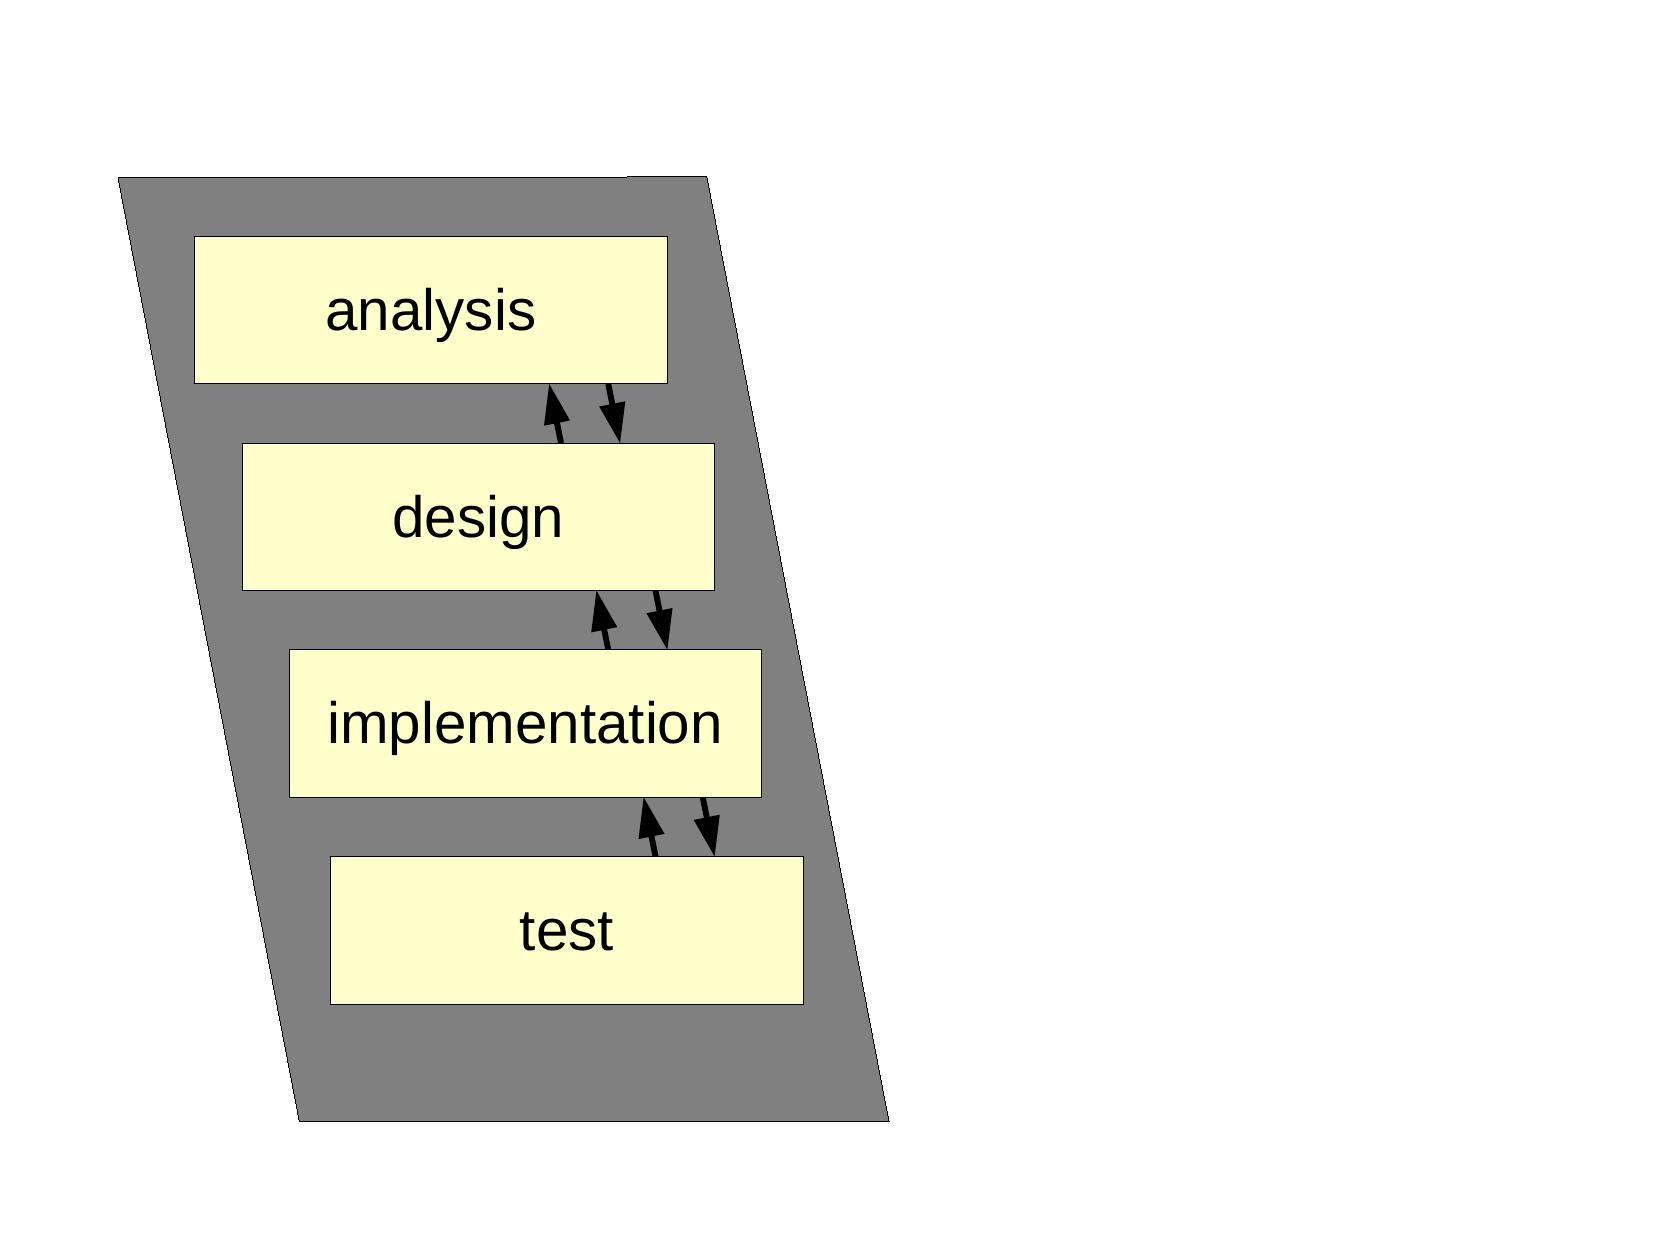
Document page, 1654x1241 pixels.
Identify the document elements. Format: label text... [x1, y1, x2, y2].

text_box test [330, 856, 804, 1005]
text_box design [242, 443, 715, 591]
text_box analysis [194, 236, 668, 384]
text_box implementation [289, 649, 762, 798]
text_box [118, 176, 890, 1122]
